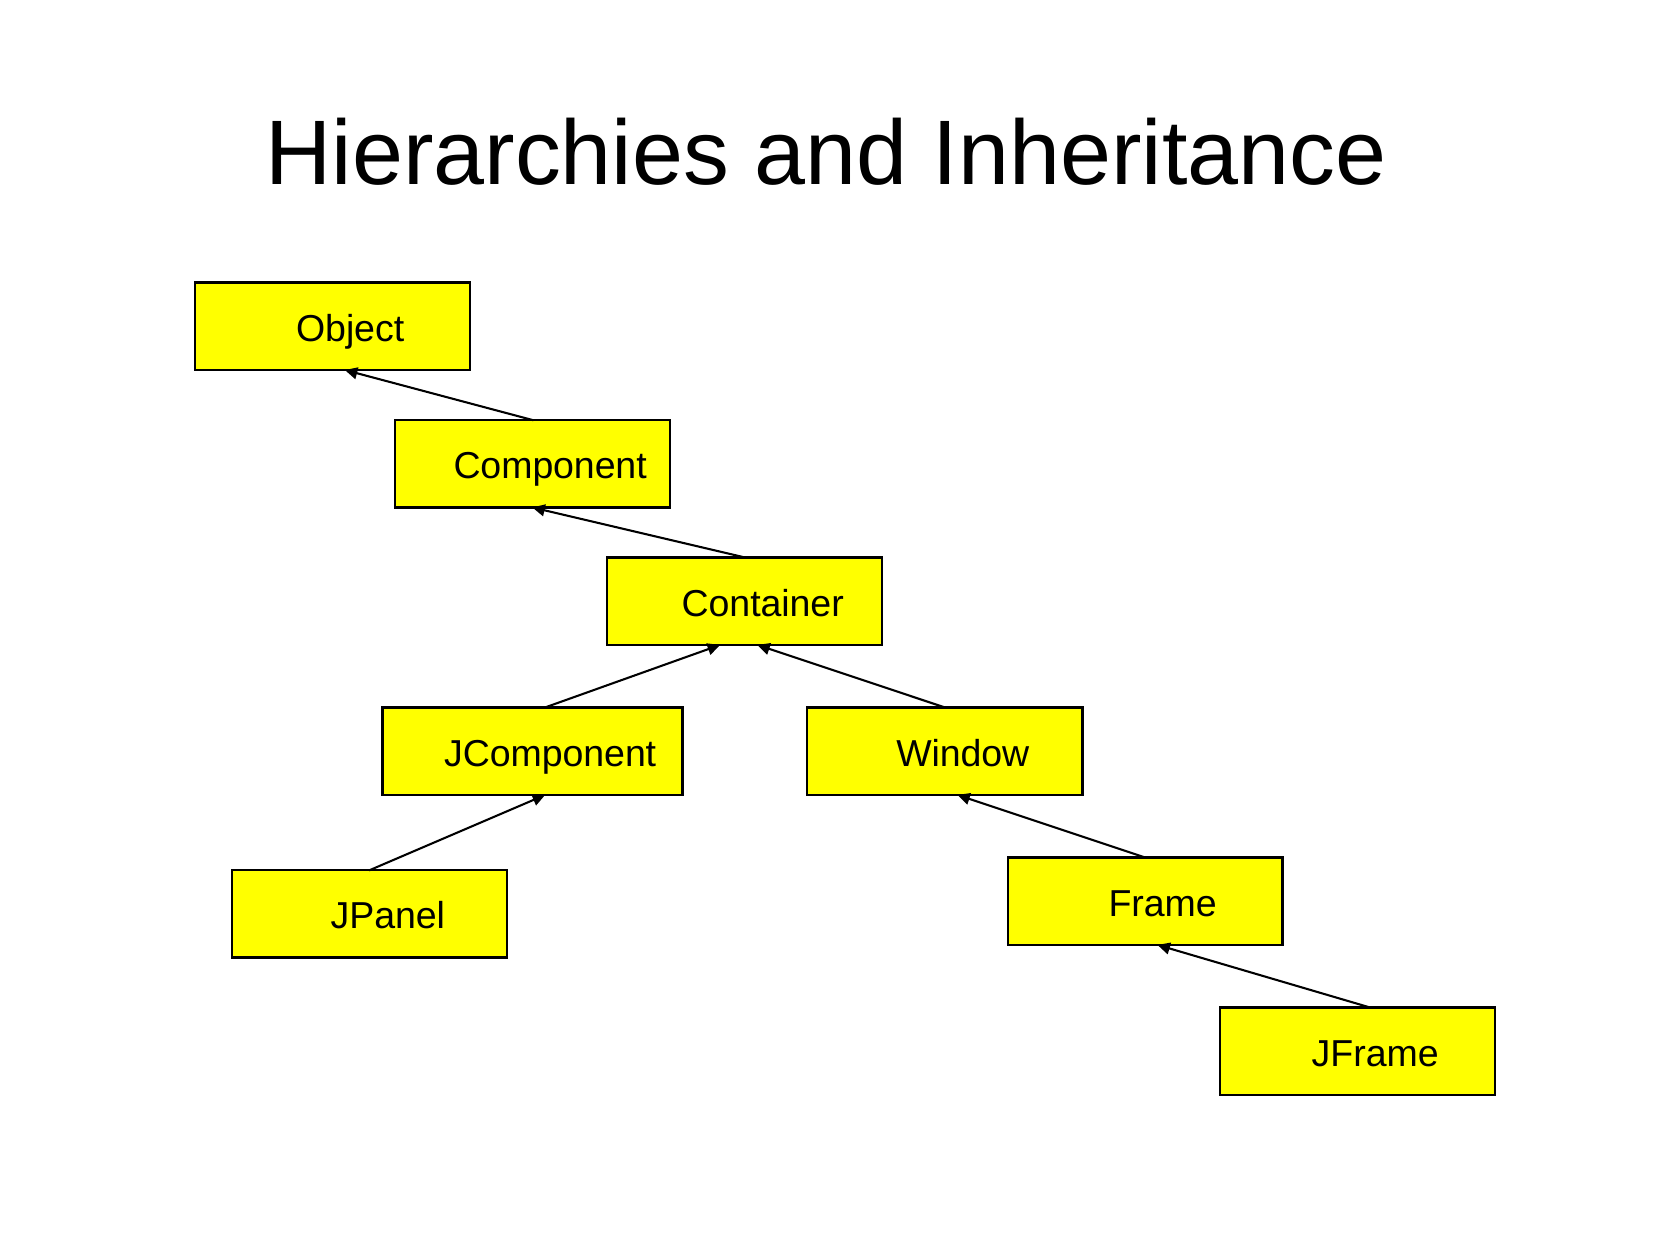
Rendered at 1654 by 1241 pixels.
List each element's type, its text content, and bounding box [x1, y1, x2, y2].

text_box Object [194, 282, 470, 371]
text_box JComponent [382, 707, 683, 795]
title Hierarchies and Inheritance [82, 49, 1571, 257]
text_box JFrame [1219, 1007, 1495, 1095]
text_box JPanel [232, 870, 508, 958]
text_box Window [807, 707, 1083, 795]
text_box Component [394, 420, 670, 508]
text_box Frame [1007, 857, 1283, 945]
text_box Container [607, 557, 883, 645]
